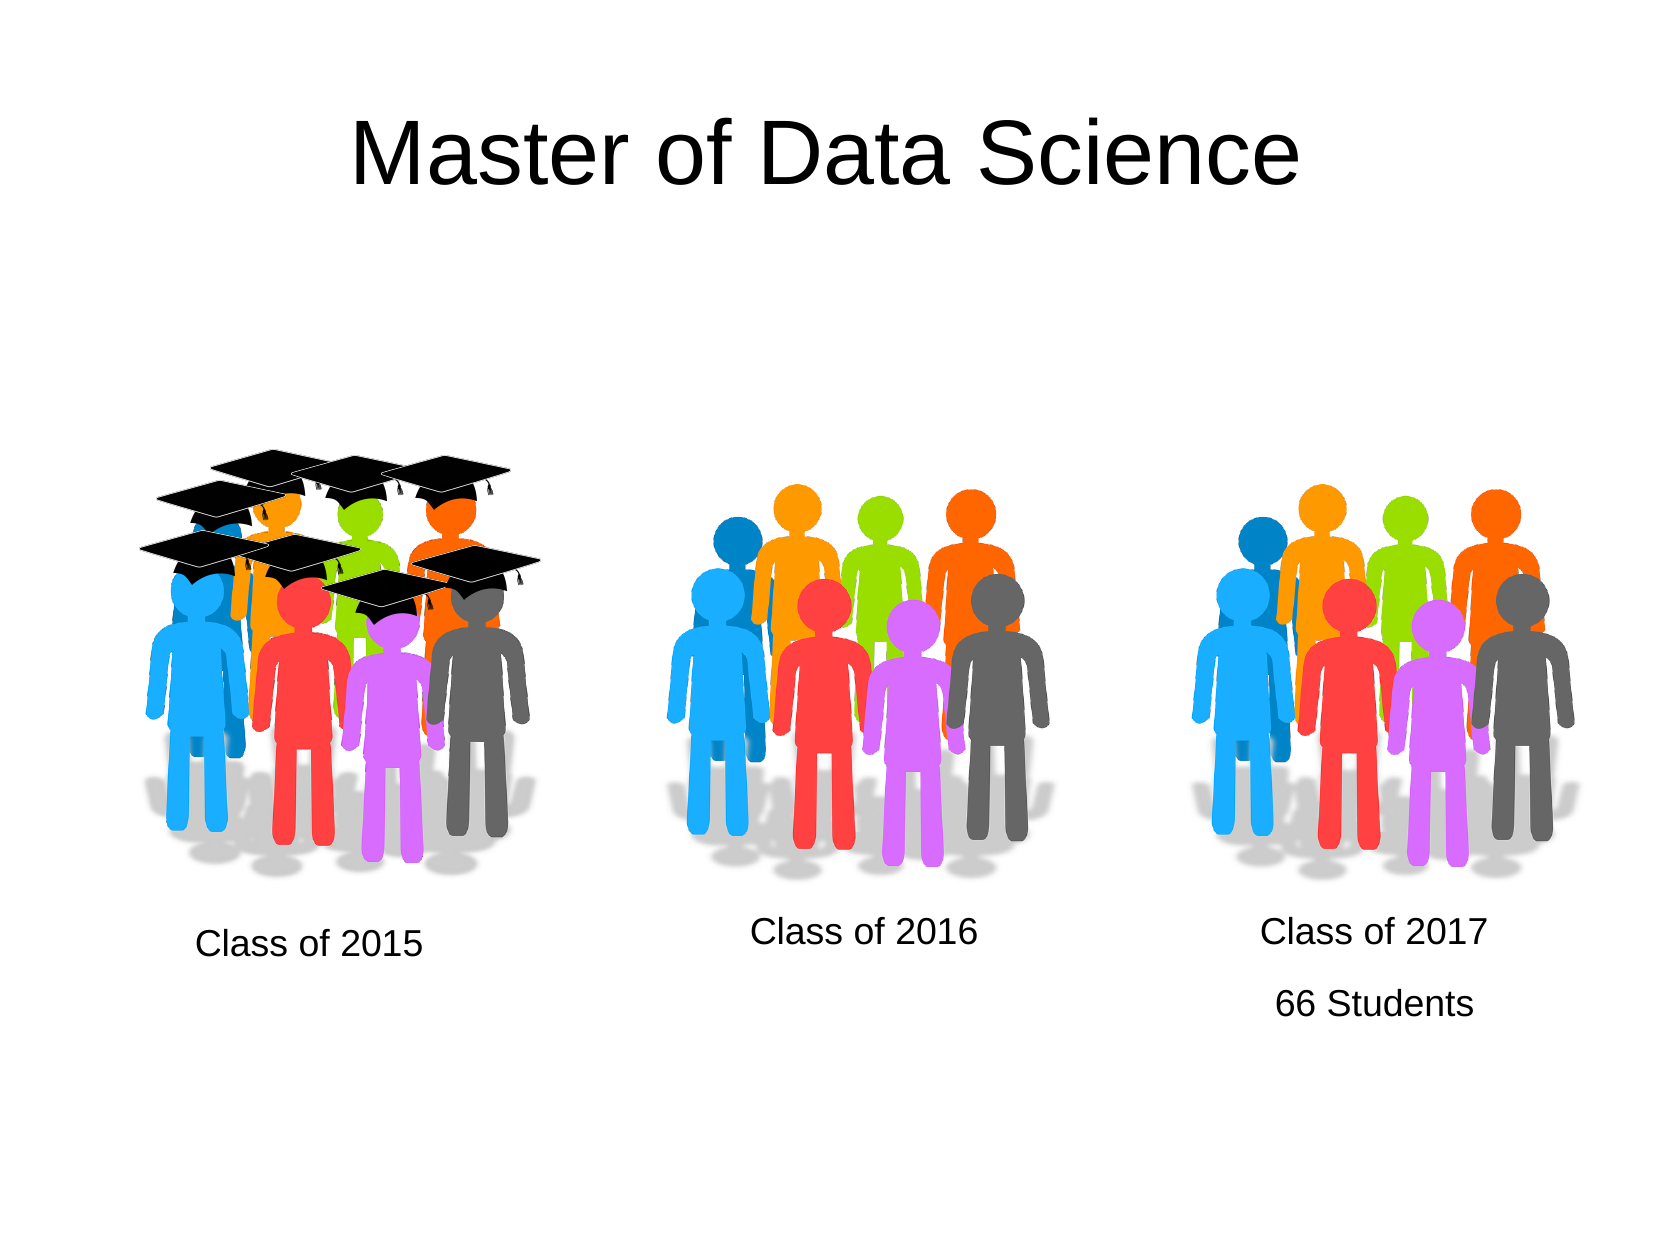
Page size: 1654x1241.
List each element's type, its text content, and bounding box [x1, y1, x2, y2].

text_box Class of 2017 [1245, 903, 1576, 961]
text_box Class of 2015 [180, 915, 511, 972]
text_box 66 Students [1260, 975, 1546, 1081]
title Master of Data Science [82, 49, 1571, 257]
picture [1185, 484, 1586, 886]
text_box Class of 2016 [735, 903, 1066, 961]
picture [660, 484, 1061, 886]
picture [139, 449, 541, 881]
